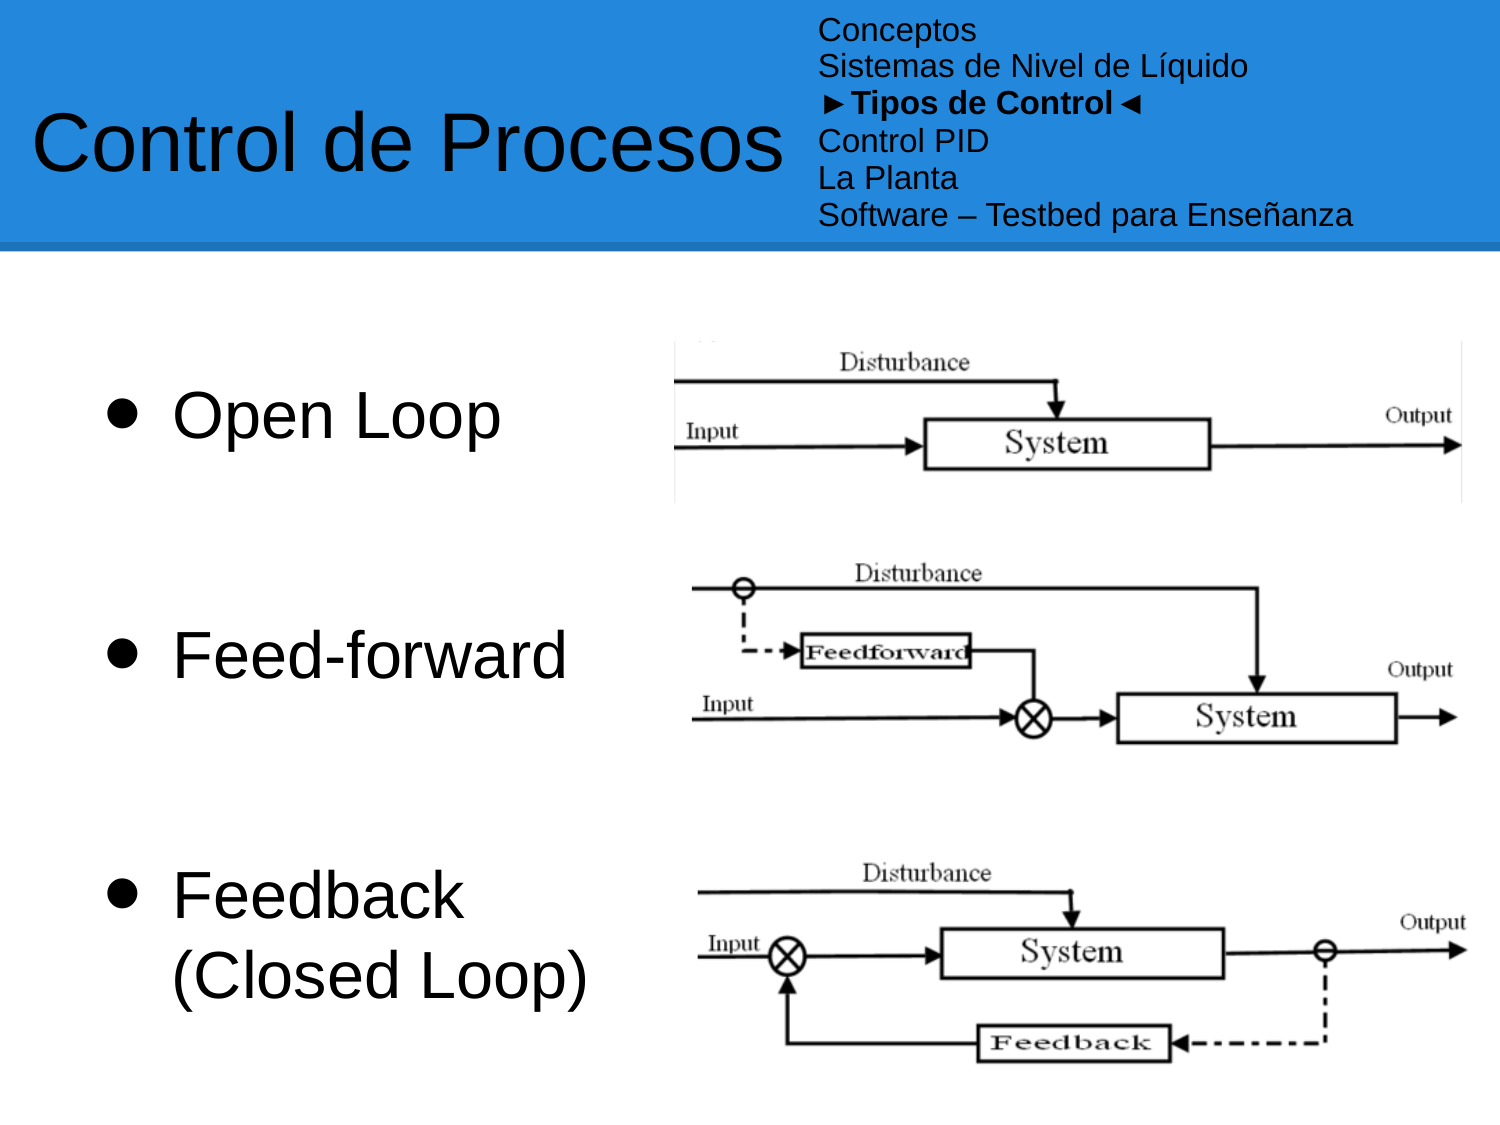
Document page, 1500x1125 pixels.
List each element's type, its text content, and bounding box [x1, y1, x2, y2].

text_box [674, 341, 1463, 506]
text_box [691, 551, 1463, 765]
text_box [691, 850, 1473, 1079]
title Control de Procesos [15, 21, 803, 240]
text_box Conceptos Sistemas de Nivel de Líquido ►Tipos de Control◄ Control PID La Planta Software – Testbed para Enseñanza [803, 3, 1489, 244]
list Open Loop Feed-forward Feedback (Closed Loop) [82, 356, 670, 1027]
